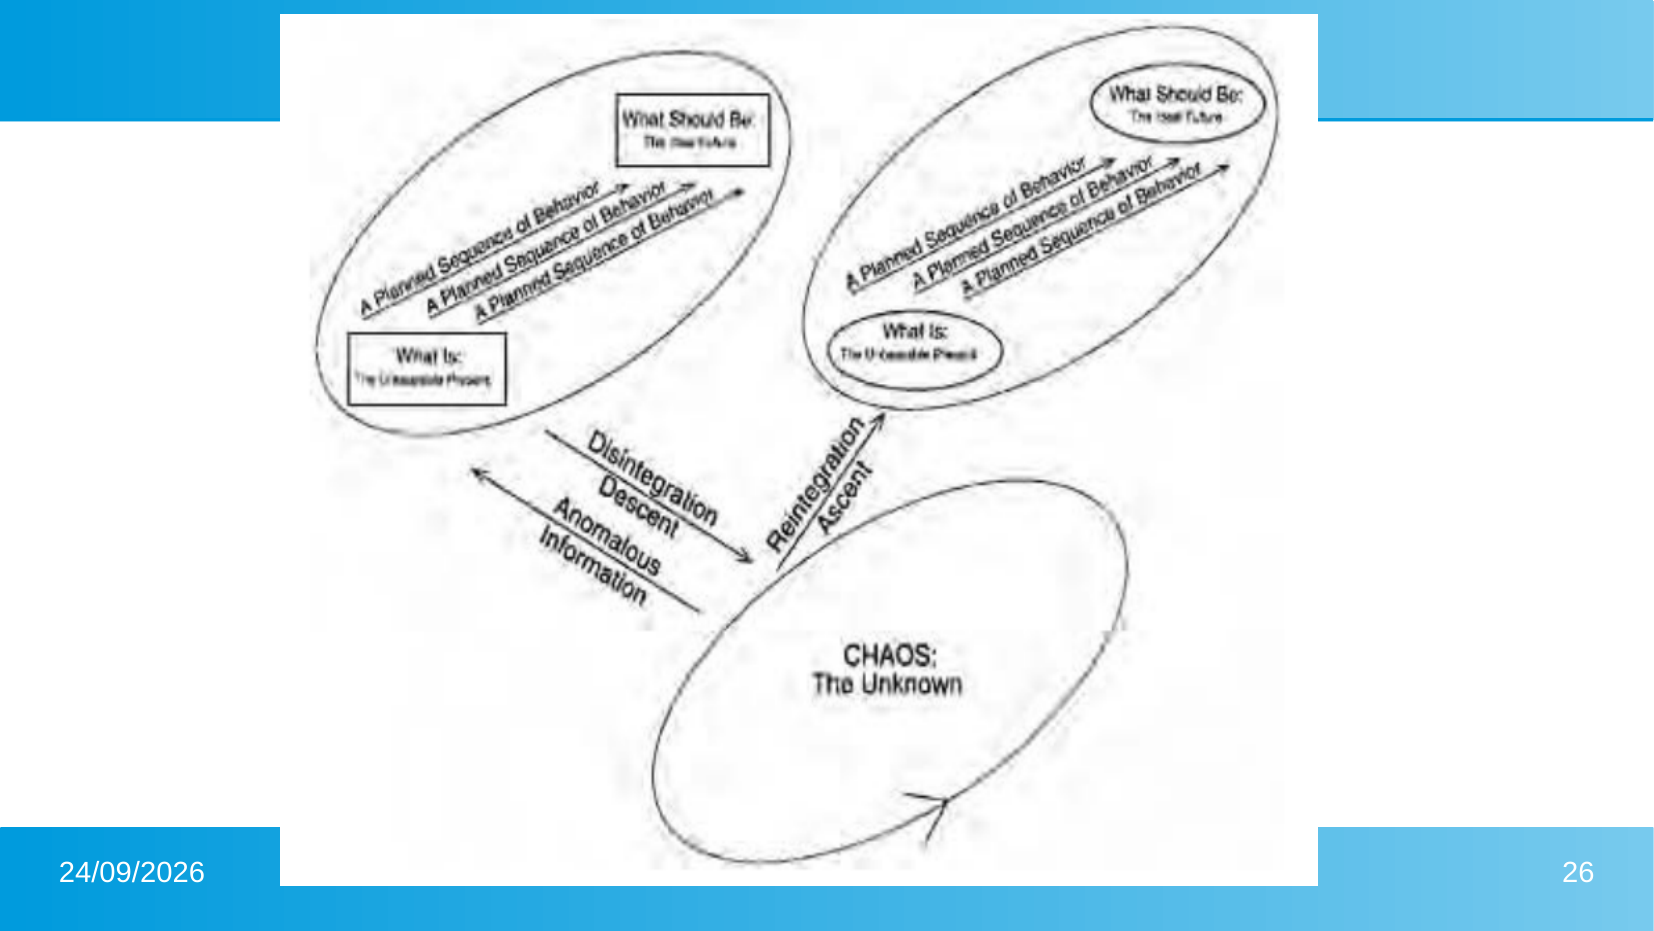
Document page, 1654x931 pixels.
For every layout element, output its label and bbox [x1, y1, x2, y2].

picture [280, 14, 1318, 886]
